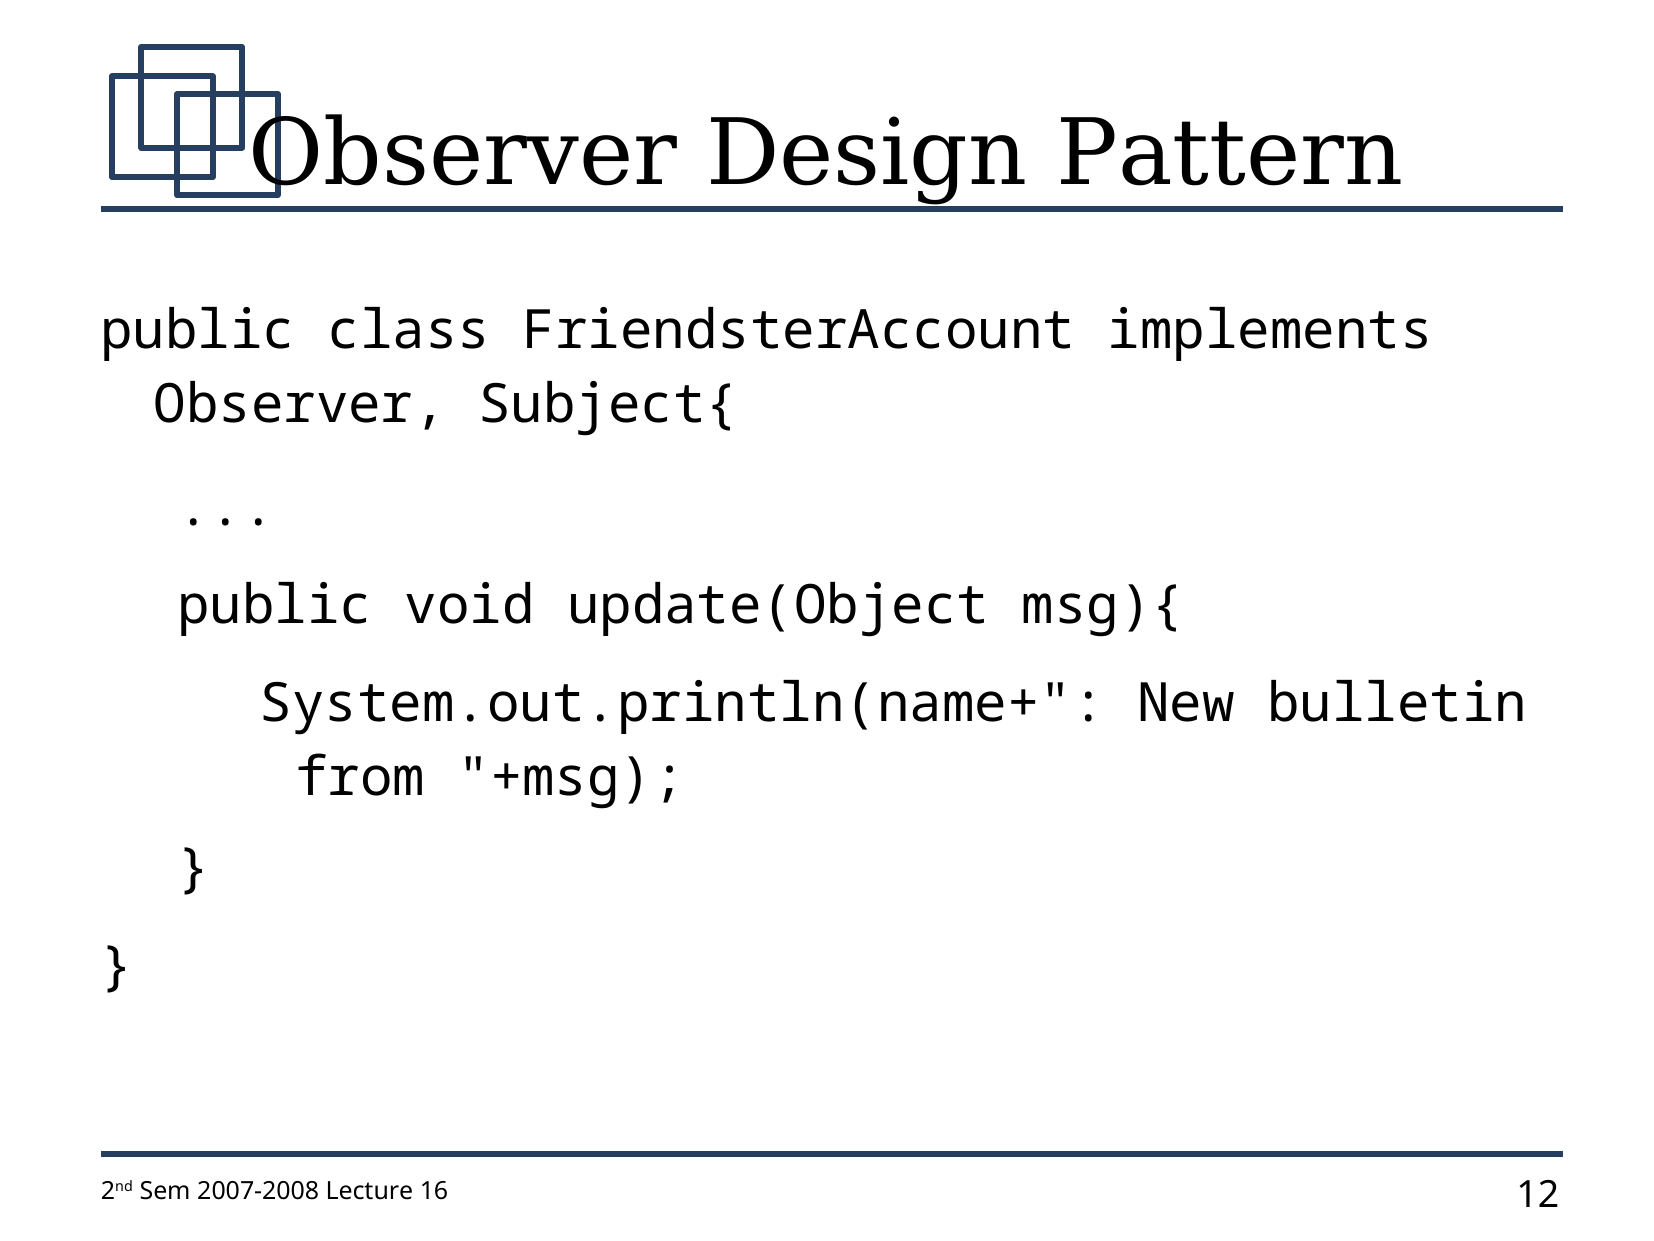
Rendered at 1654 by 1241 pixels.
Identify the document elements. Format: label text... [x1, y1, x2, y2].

list public class FriendsterAccount implements Observer, Subject{ ... public void update(Object msg){ System.out.println(name+": New bulletin from "+msg); } } [82, 290, 1571, 1109]
title Observer Design Pattern [82, 49, 1571, 257]
